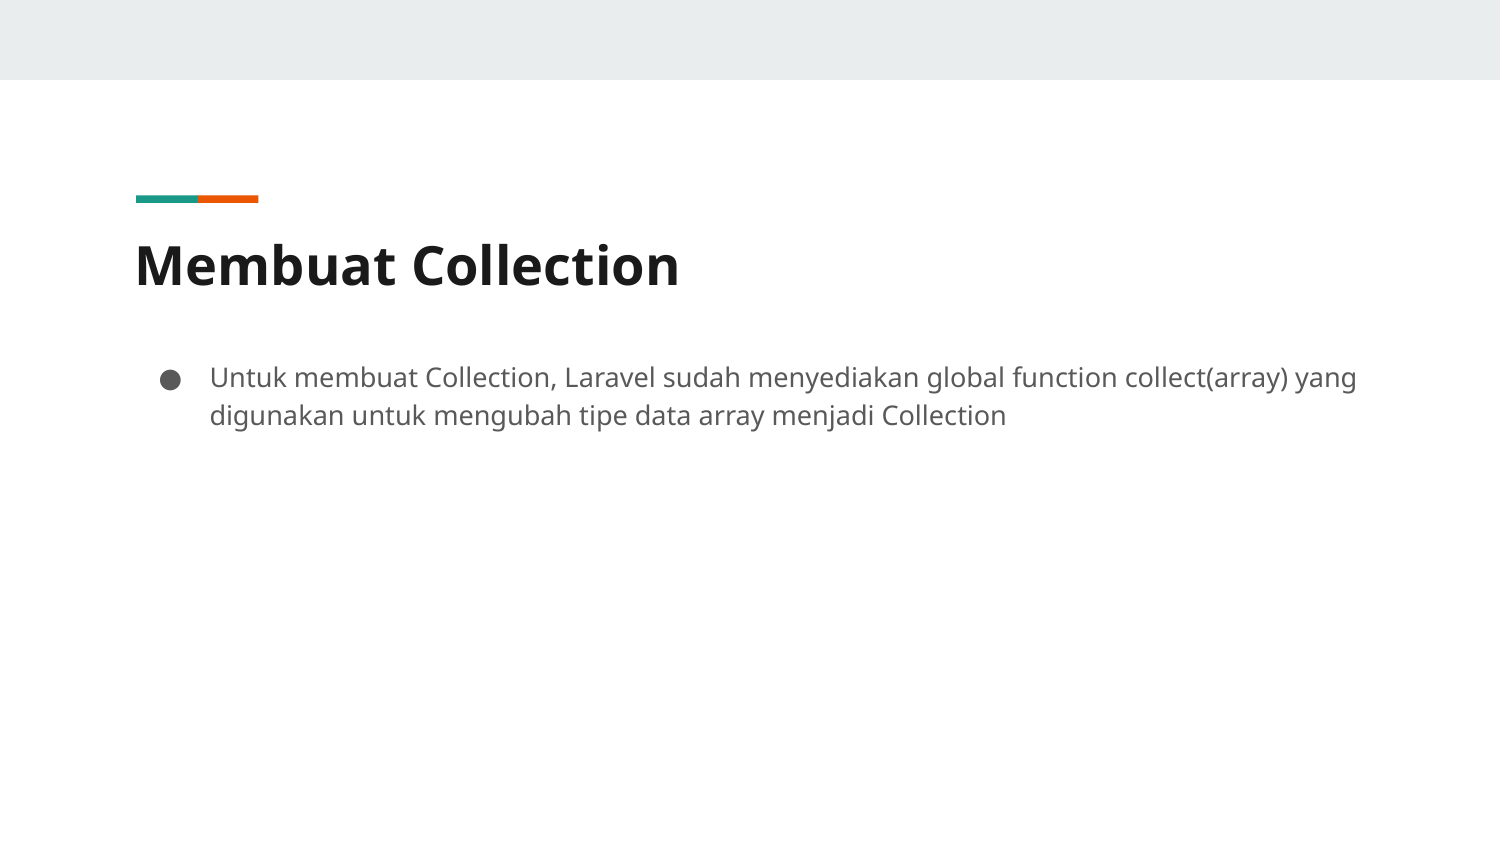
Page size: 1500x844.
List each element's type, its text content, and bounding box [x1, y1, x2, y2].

title Membuat Collection [119, 216, 1381, 305]
list Untuk membuat Collection, Laravel sudah menyediakan global function collect(array) yang digunakan untuk mengubah tipe data array menjadi Collection [119, 341, 1381, 712]
